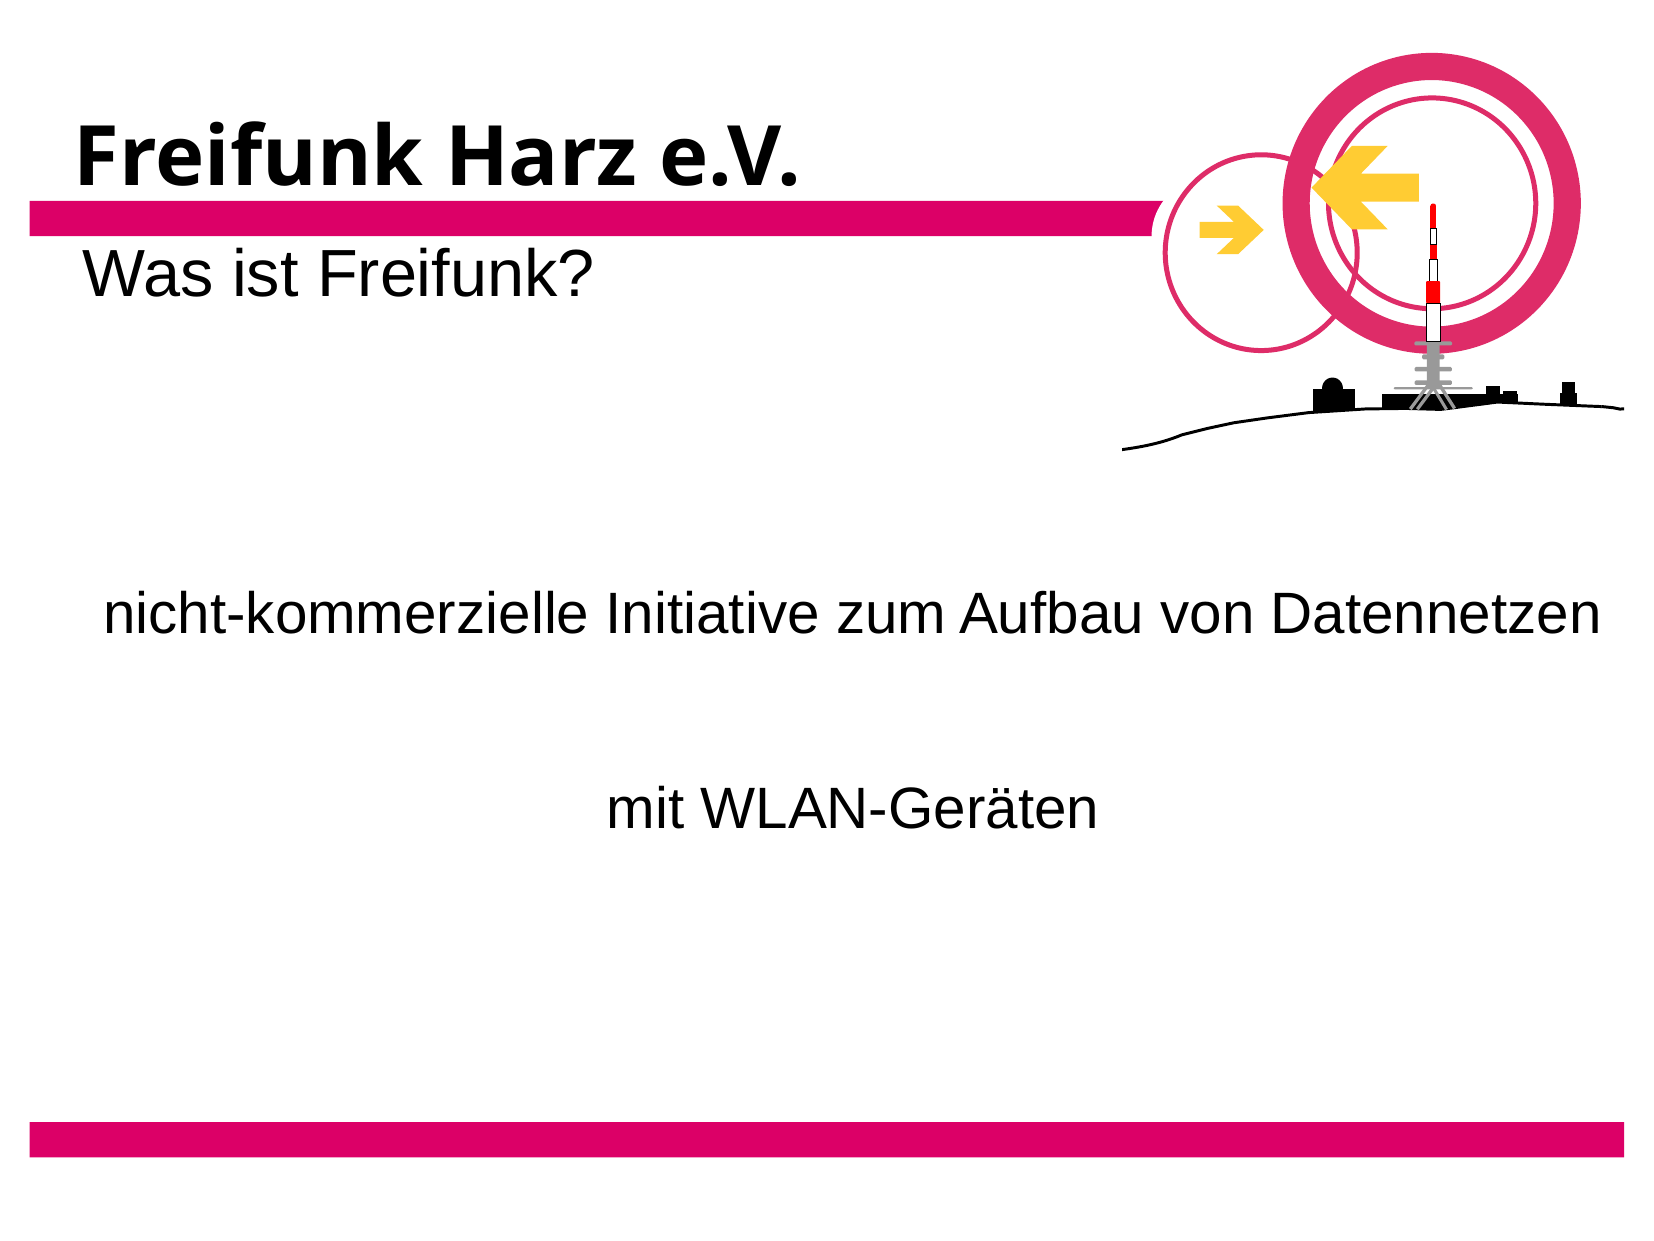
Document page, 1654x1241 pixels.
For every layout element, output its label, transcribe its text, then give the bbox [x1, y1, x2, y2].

text_box Was ist Freifunk? nicht-kommerzielle Initiative zum Aufbau von Datennetzen mit WLAN-Geräten [82, 236, 1625, 1123]
